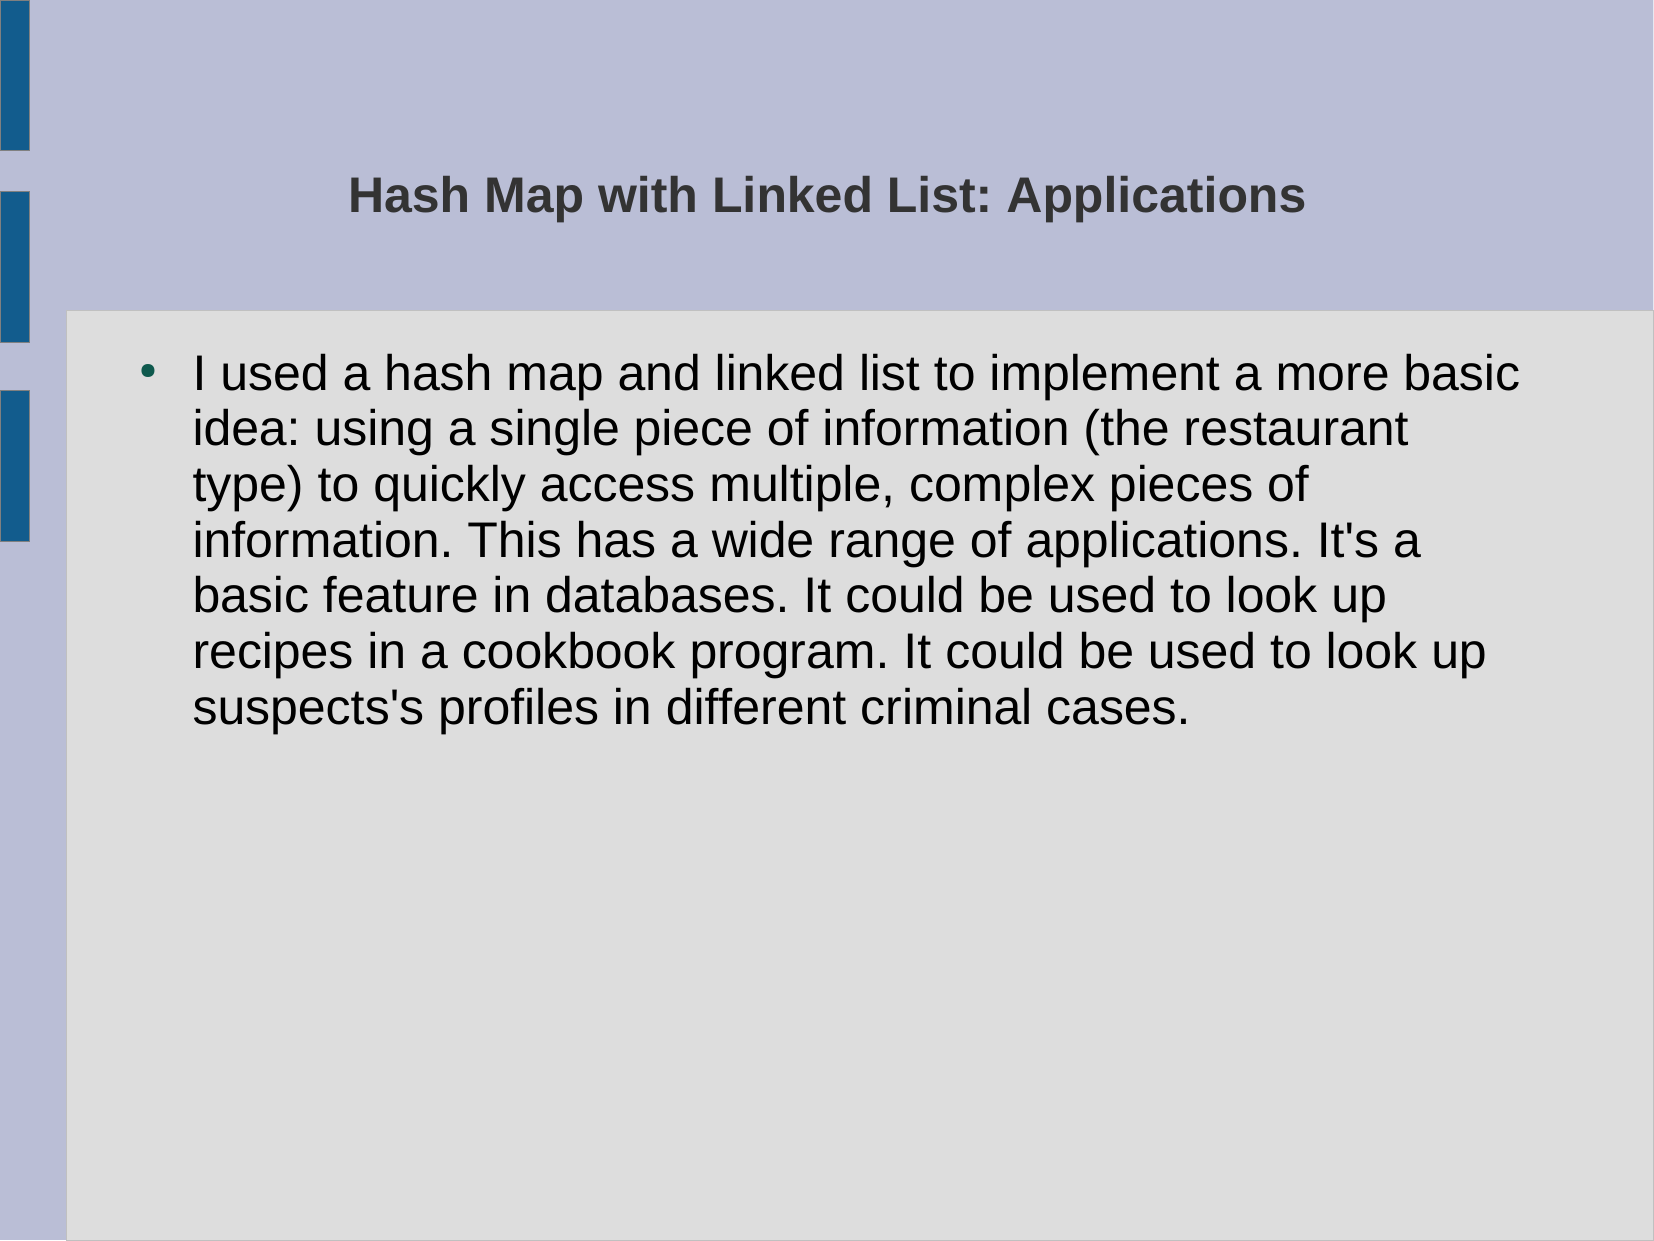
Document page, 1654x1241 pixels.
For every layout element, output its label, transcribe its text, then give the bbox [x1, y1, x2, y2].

title Hash Map with Linked List: Applications [121, 91, 1534, 299]
list I used a hash map and linked list to implement a more basic idea: using a single piece of information (the restaurant type) to quickly access multiple, complex pieces of information. This has a wide range of applications. It's a basic feature in databases. It could be used to look up recipes in a cookbook program. It could be used to look up suspects's profiles in different criminal cases. [121, 344, 1534, 1127]
